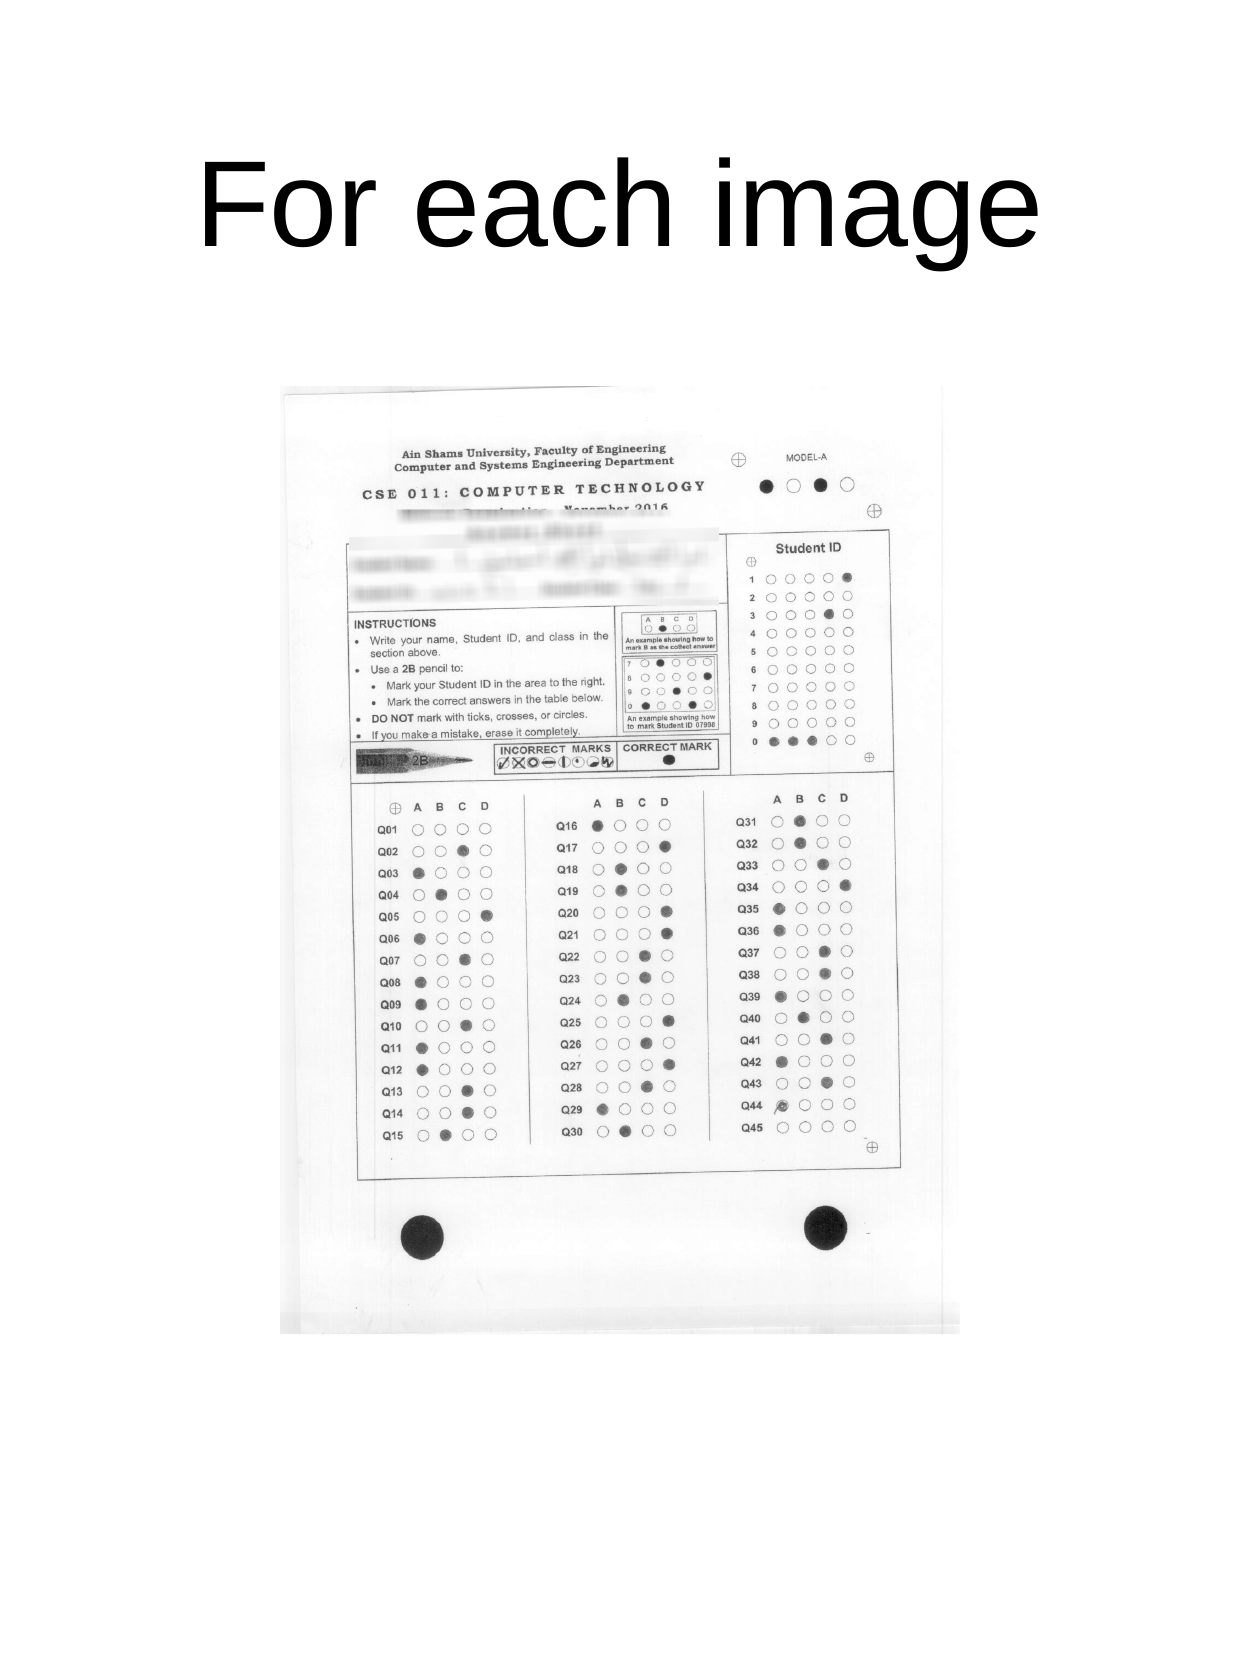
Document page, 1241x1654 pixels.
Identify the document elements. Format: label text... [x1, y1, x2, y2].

picture [280, 386, 960, 1346]
title For each image [62, 65, 1179, 342]
